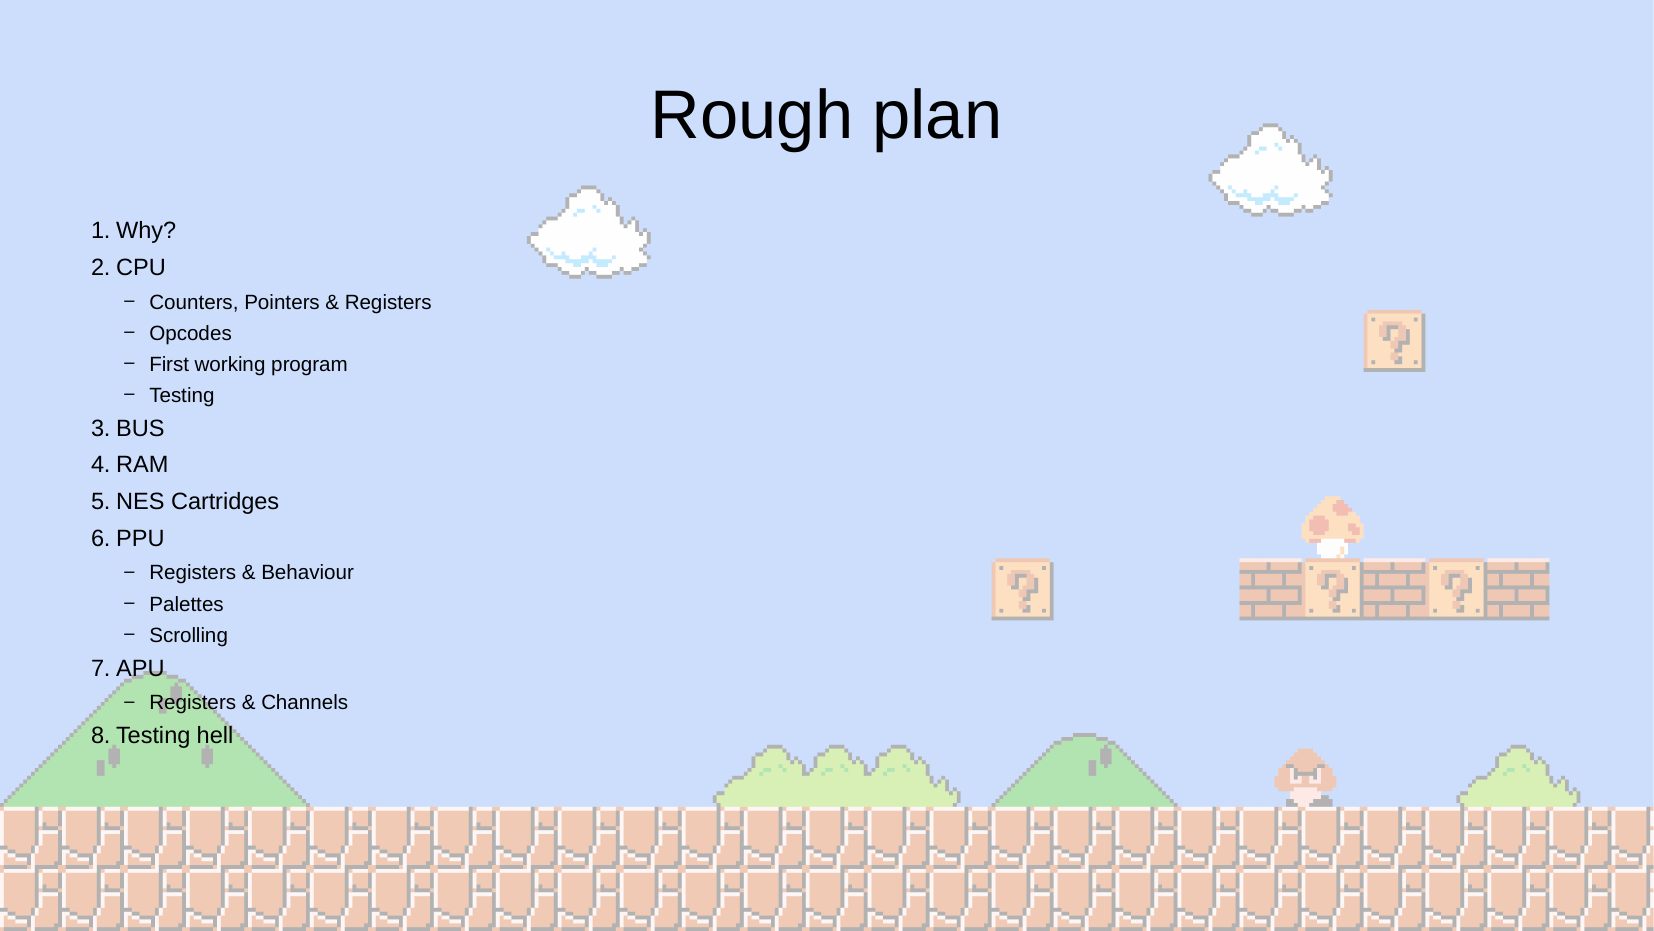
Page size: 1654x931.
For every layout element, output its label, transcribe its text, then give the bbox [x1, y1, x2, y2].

title Rough plan [82, 37, 1571, 193]
list Why? CPU Counters, Pointers & Registers Opcodes First working program Testing BUS RAM NES Cartridges PPU Registers & Behaviour Palettes Scrolling APU Registers & Channels Testing hell [82, 217, 1571, 758]
